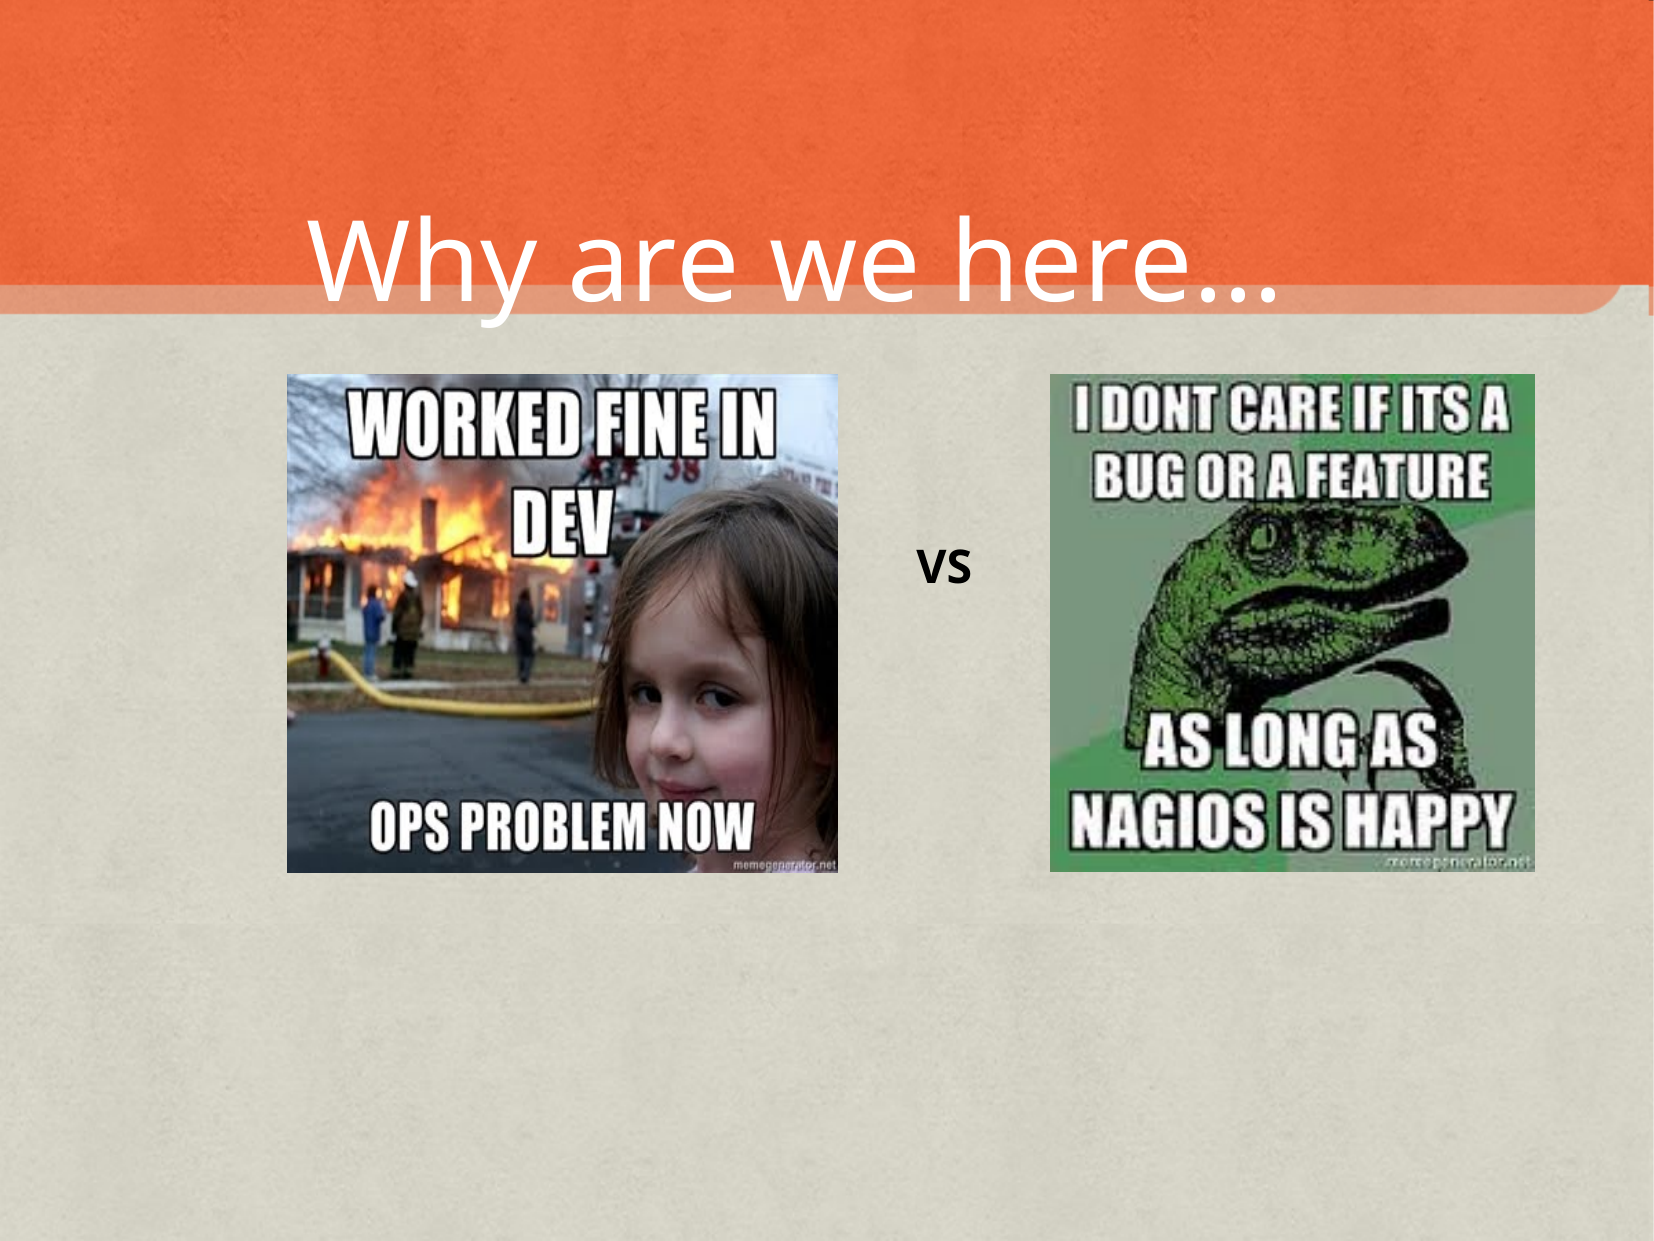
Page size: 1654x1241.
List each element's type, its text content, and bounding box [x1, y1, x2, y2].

title Why are we here... [306, 189, 1654, 317]
list VS [900, 537, 976, 642]
picture [0, 0, 1654, 1241]
